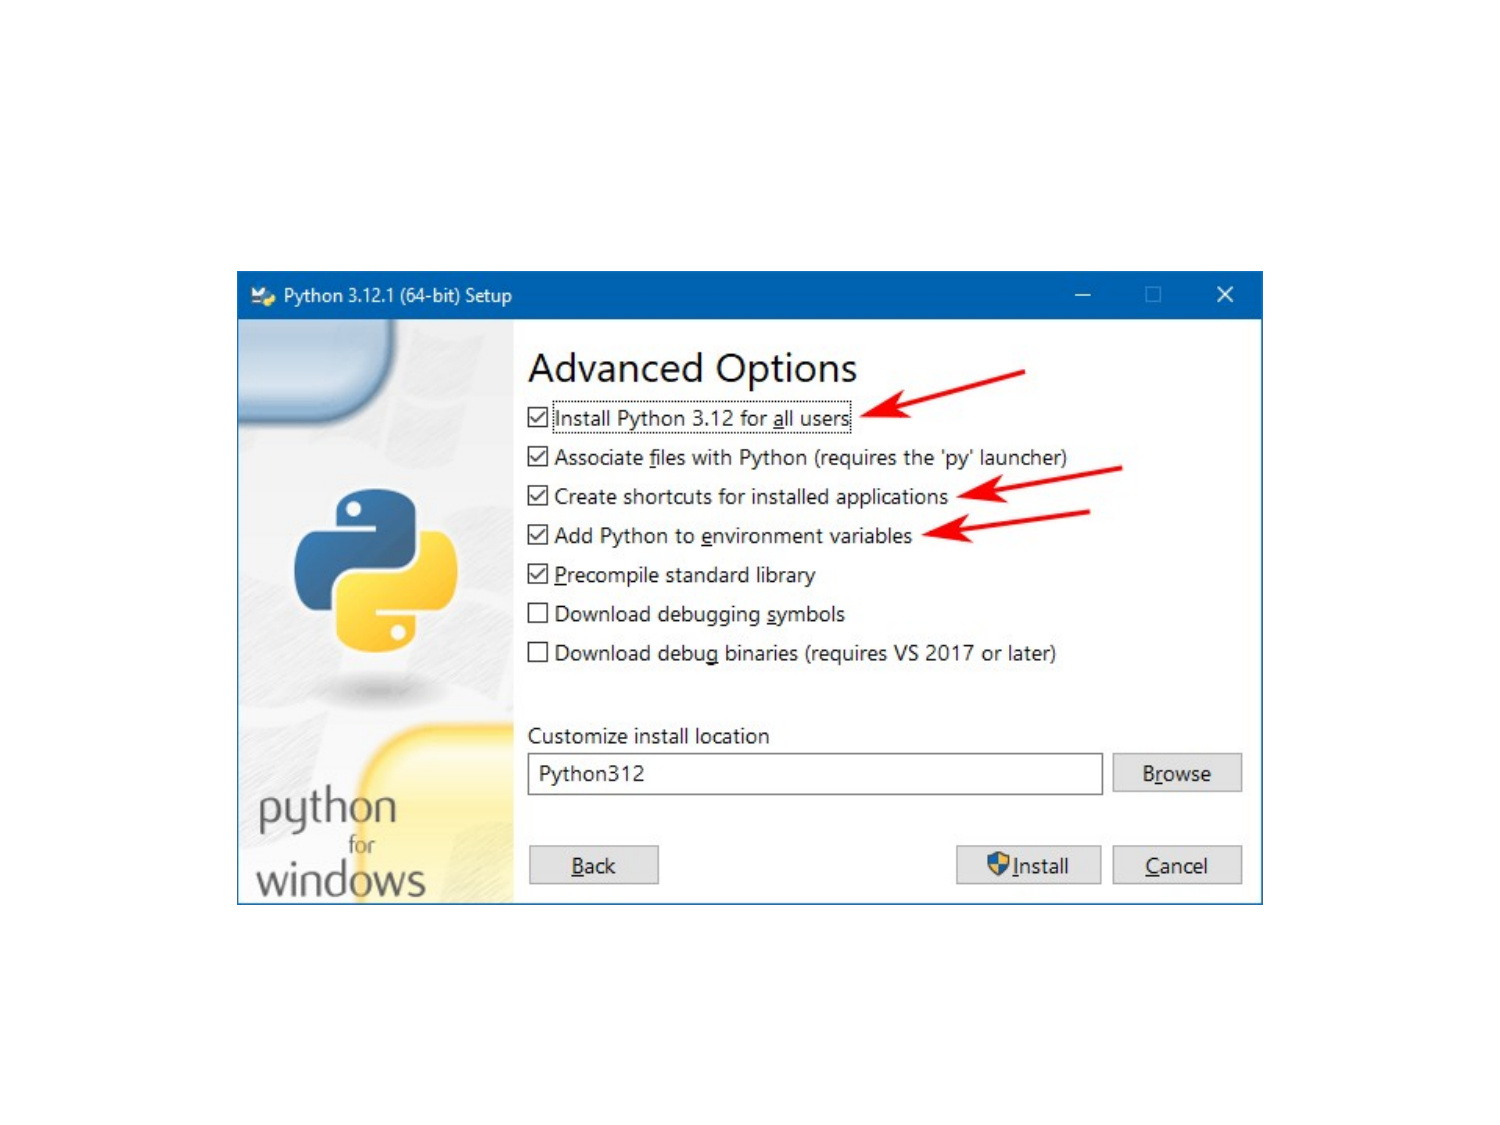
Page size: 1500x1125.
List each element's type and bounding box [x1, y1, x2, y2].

picture [237, 271, 1263, 905]
